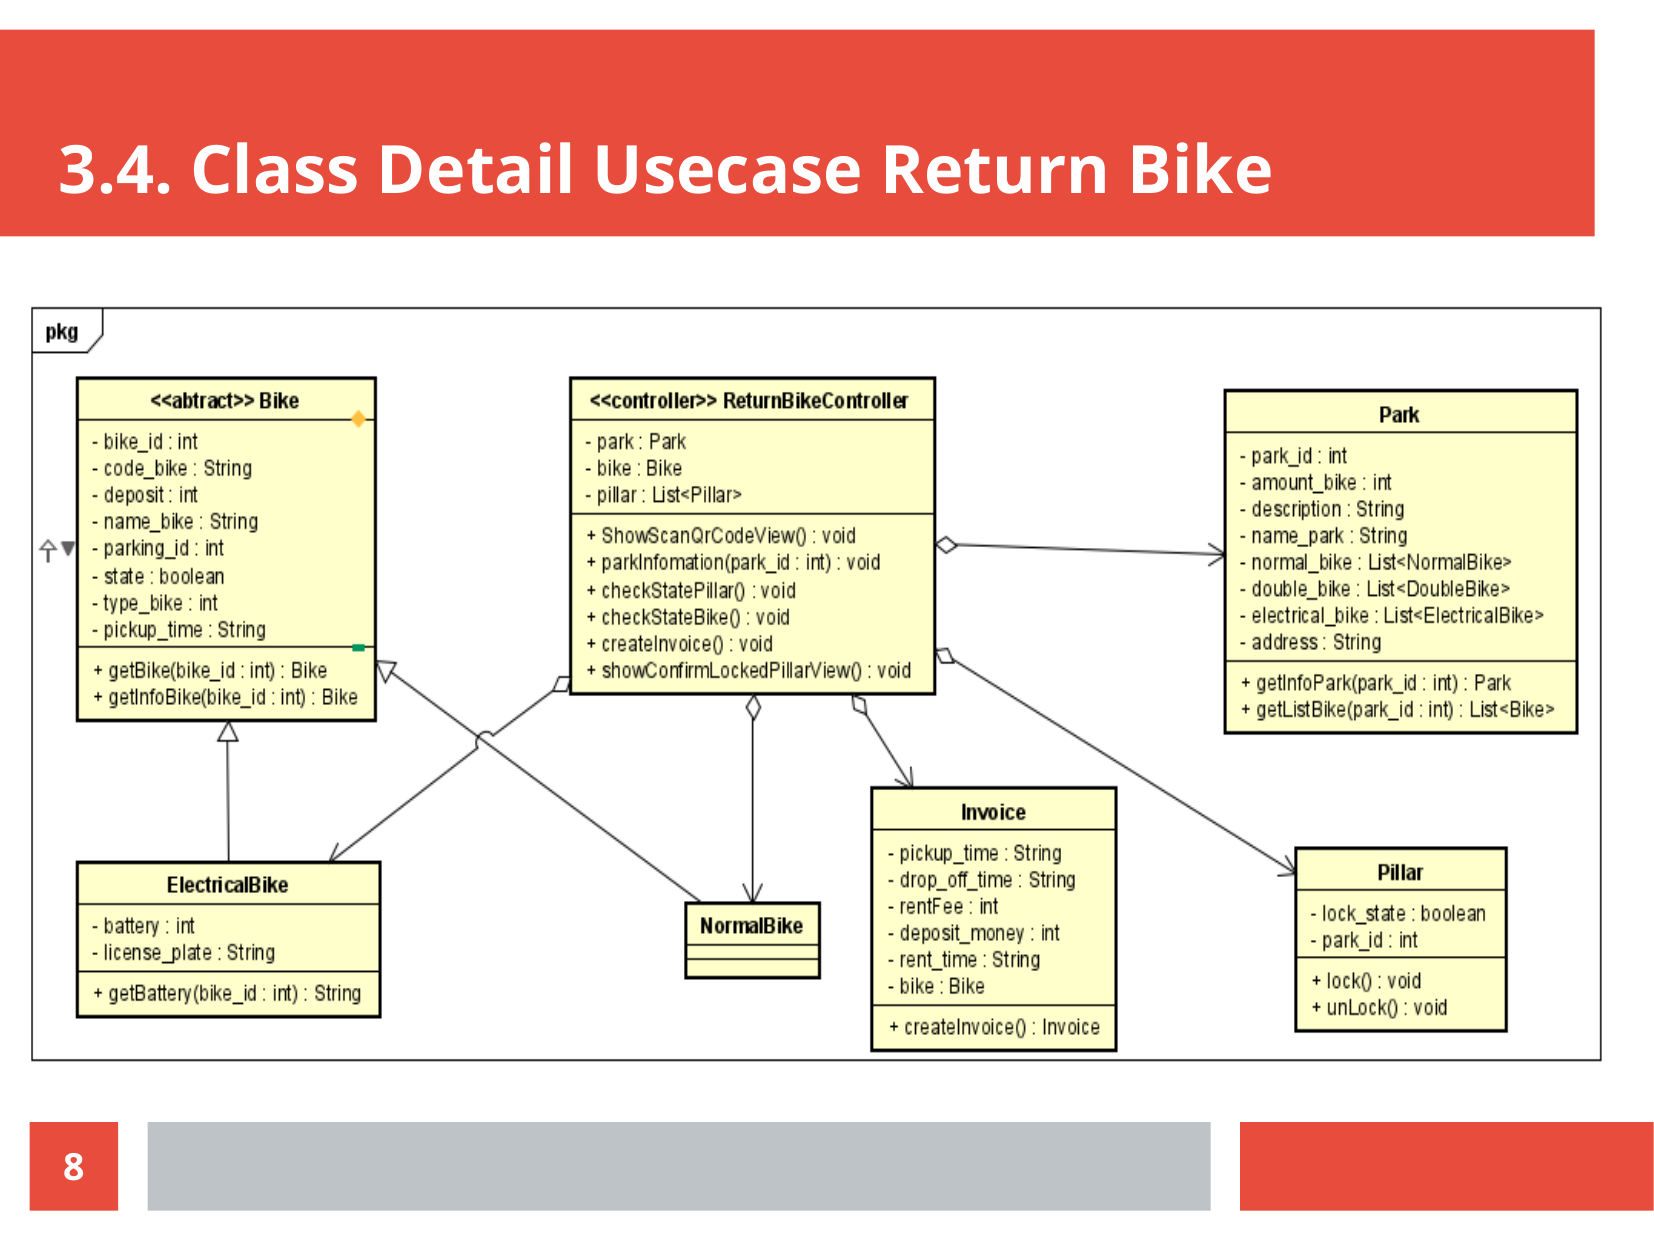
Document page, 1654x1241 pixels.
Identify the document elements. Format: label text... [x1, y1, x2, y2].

title 3.4. Class Detail Usecase Return Bike [59, 59, 1595, 207]
text_box [29, 1122, 119, 1211]
picture [30, 304, 1608, 1066]
